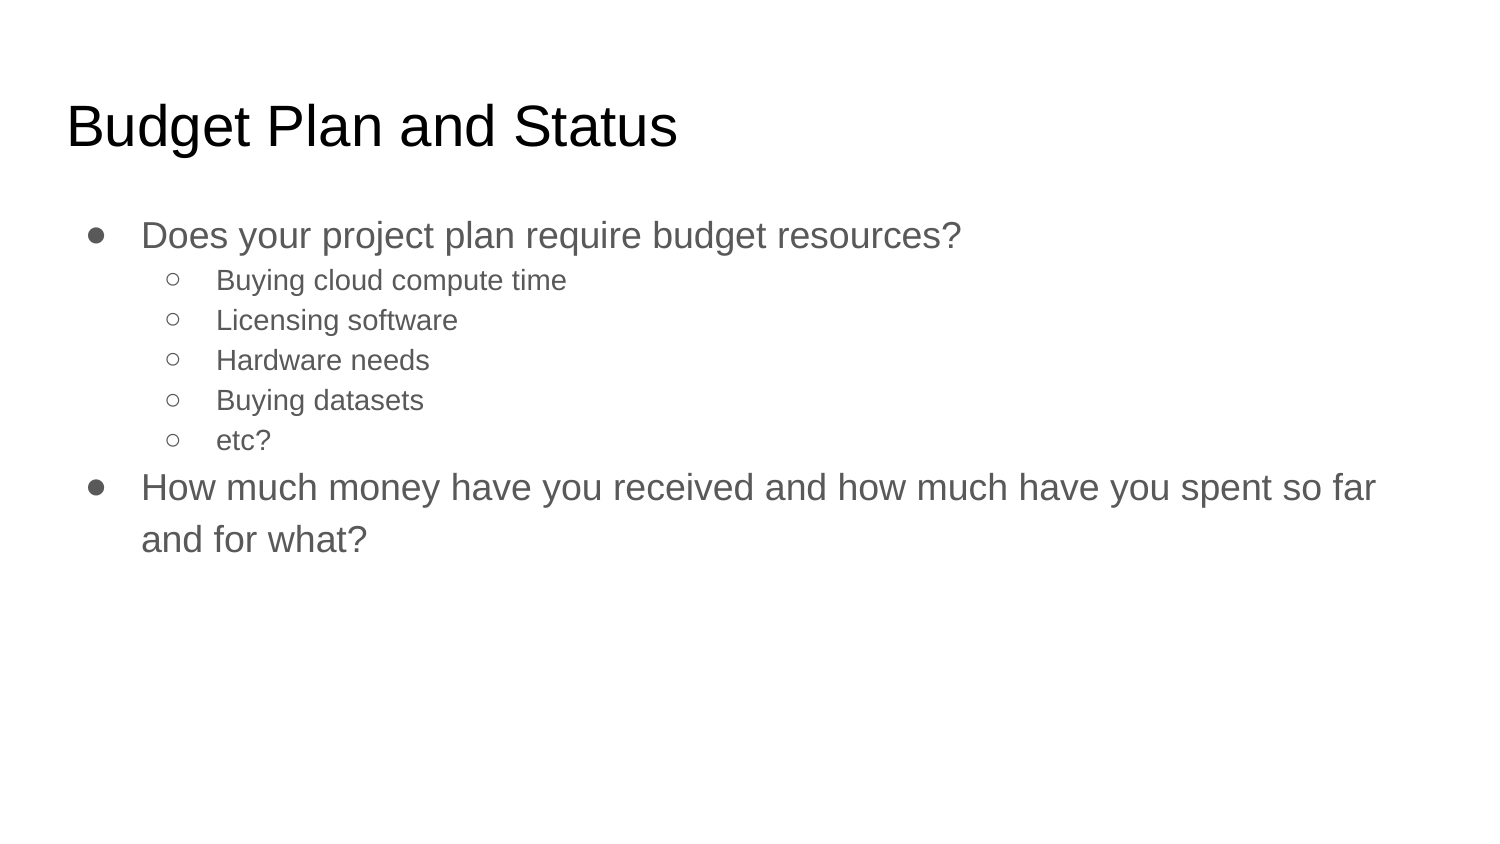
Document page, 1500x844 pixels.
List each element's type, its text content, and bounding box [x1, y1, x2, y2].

title Budget Plan and Status [51, 72, 1449, 167]
list Does your project plan require budget resources? Buying cloud compute time Licensing software Hardware needs Buying datasets etc? How much money have you received and how much have you spent so far and for what? [51, 189, 1449, 750]
